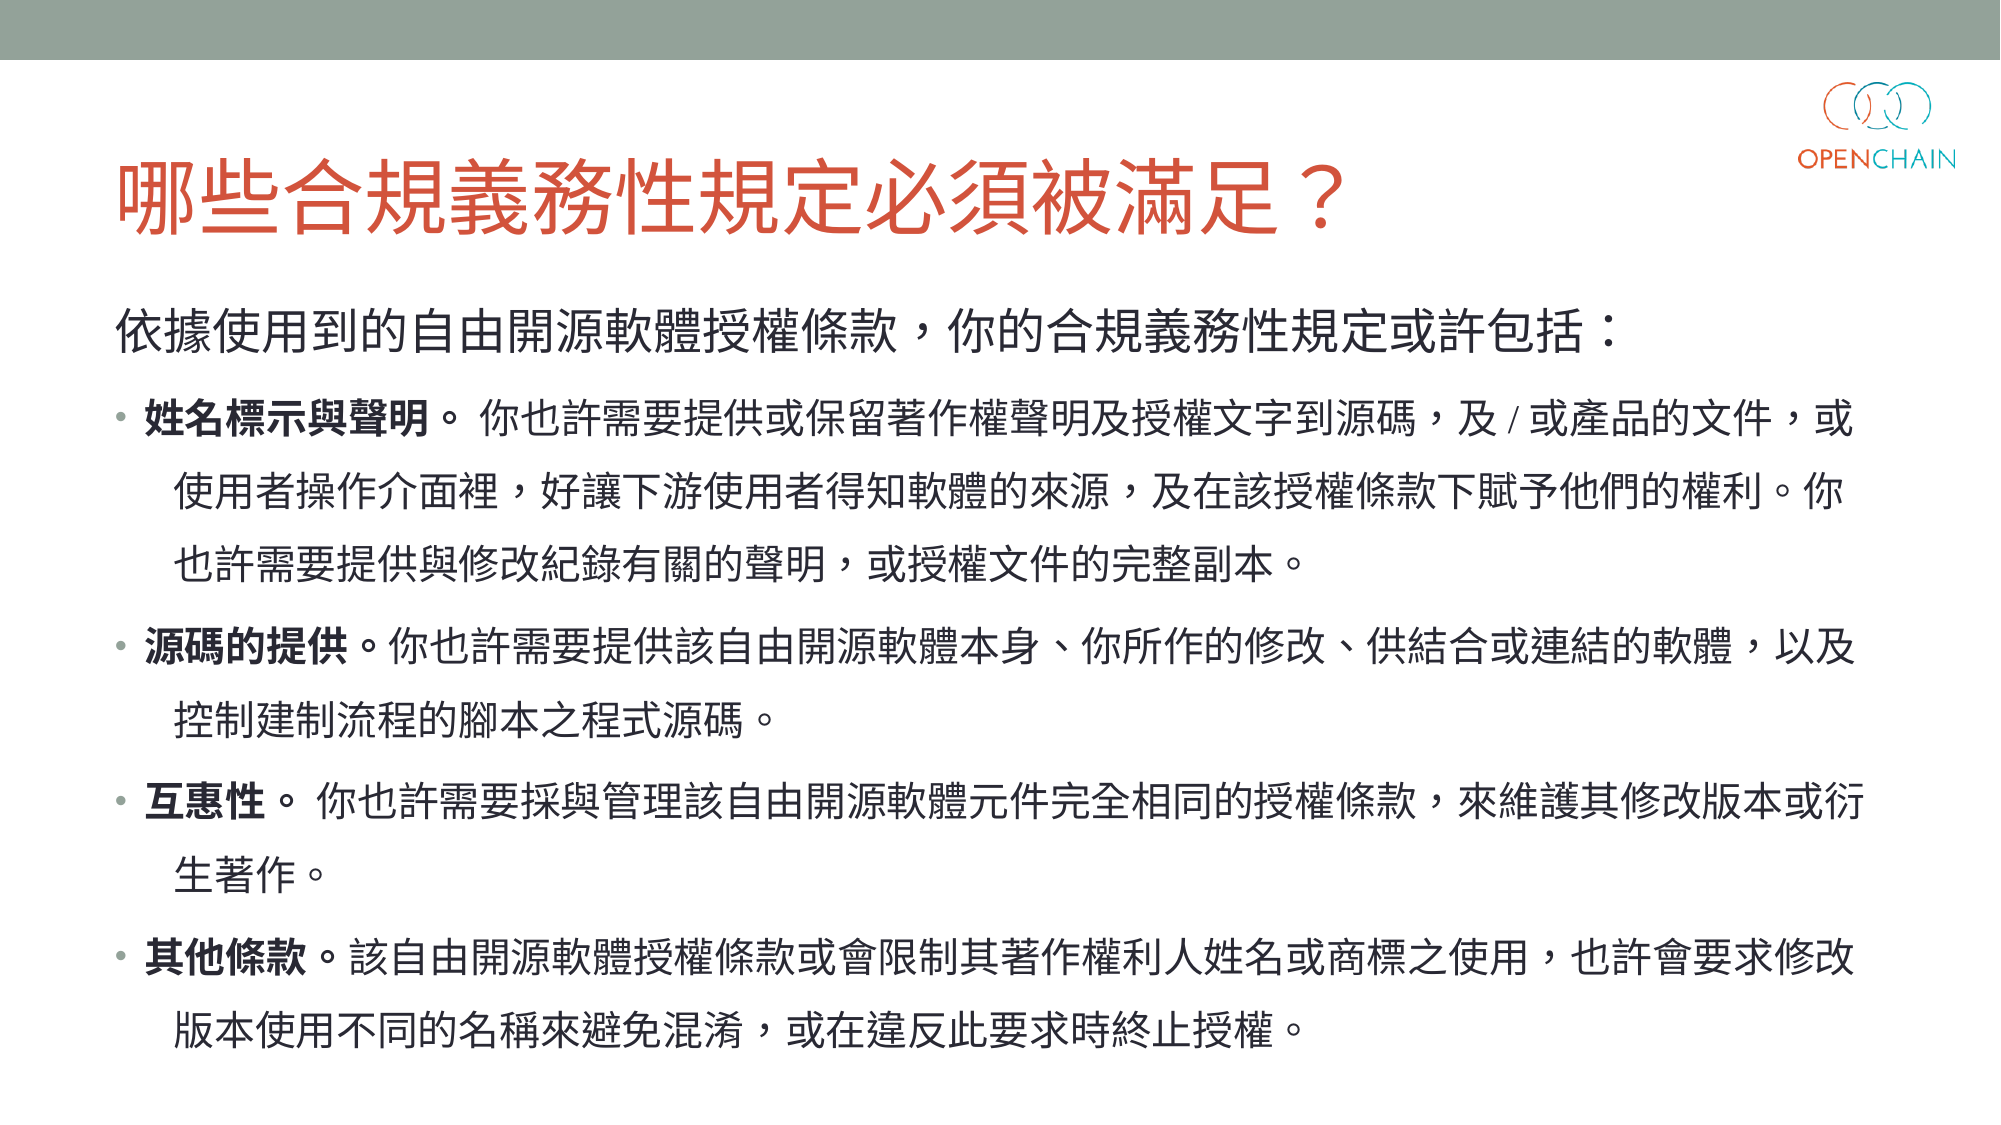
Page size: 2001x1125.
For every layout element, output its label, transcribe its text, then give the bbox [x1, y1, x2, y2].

list 依據使用到的自由開源軟體授權條款，你的合規義務性規定或許包括： 姓名標示與聲明。 你也許需要提供或保留著作權聲明及授權文字到源碼，及/或產品的文件，或使用者操作介面裡，好讓下游使用者得知軟體的來源，及在該授權條款下賦予他們的權利。你也許需要提供與修改紀錄有關的聲明，或授權文件的完整副本。 源碼的提供。你也許需要提供該自由開源軟體本身、你所作的修改、供結合或連結的軟體，以及控制建制流程的腳本之程式源碼。 互惠性。 你也許需要採與管理該自由開源軟體元件完全相同的授權條款，來維護其修改版本或衍生著作。 其他條款。該自由開源軟體授權條款或會限制其著作權利人姓名或商標之使用，也許會要求修改版本使用不同的名稱來避免混淆，或在違反此要求時終止授權。 [99, 263, 1900, 1064]
title 哪些合規義務性規定必須被滿足？ [99, 87, 1900, 251]
